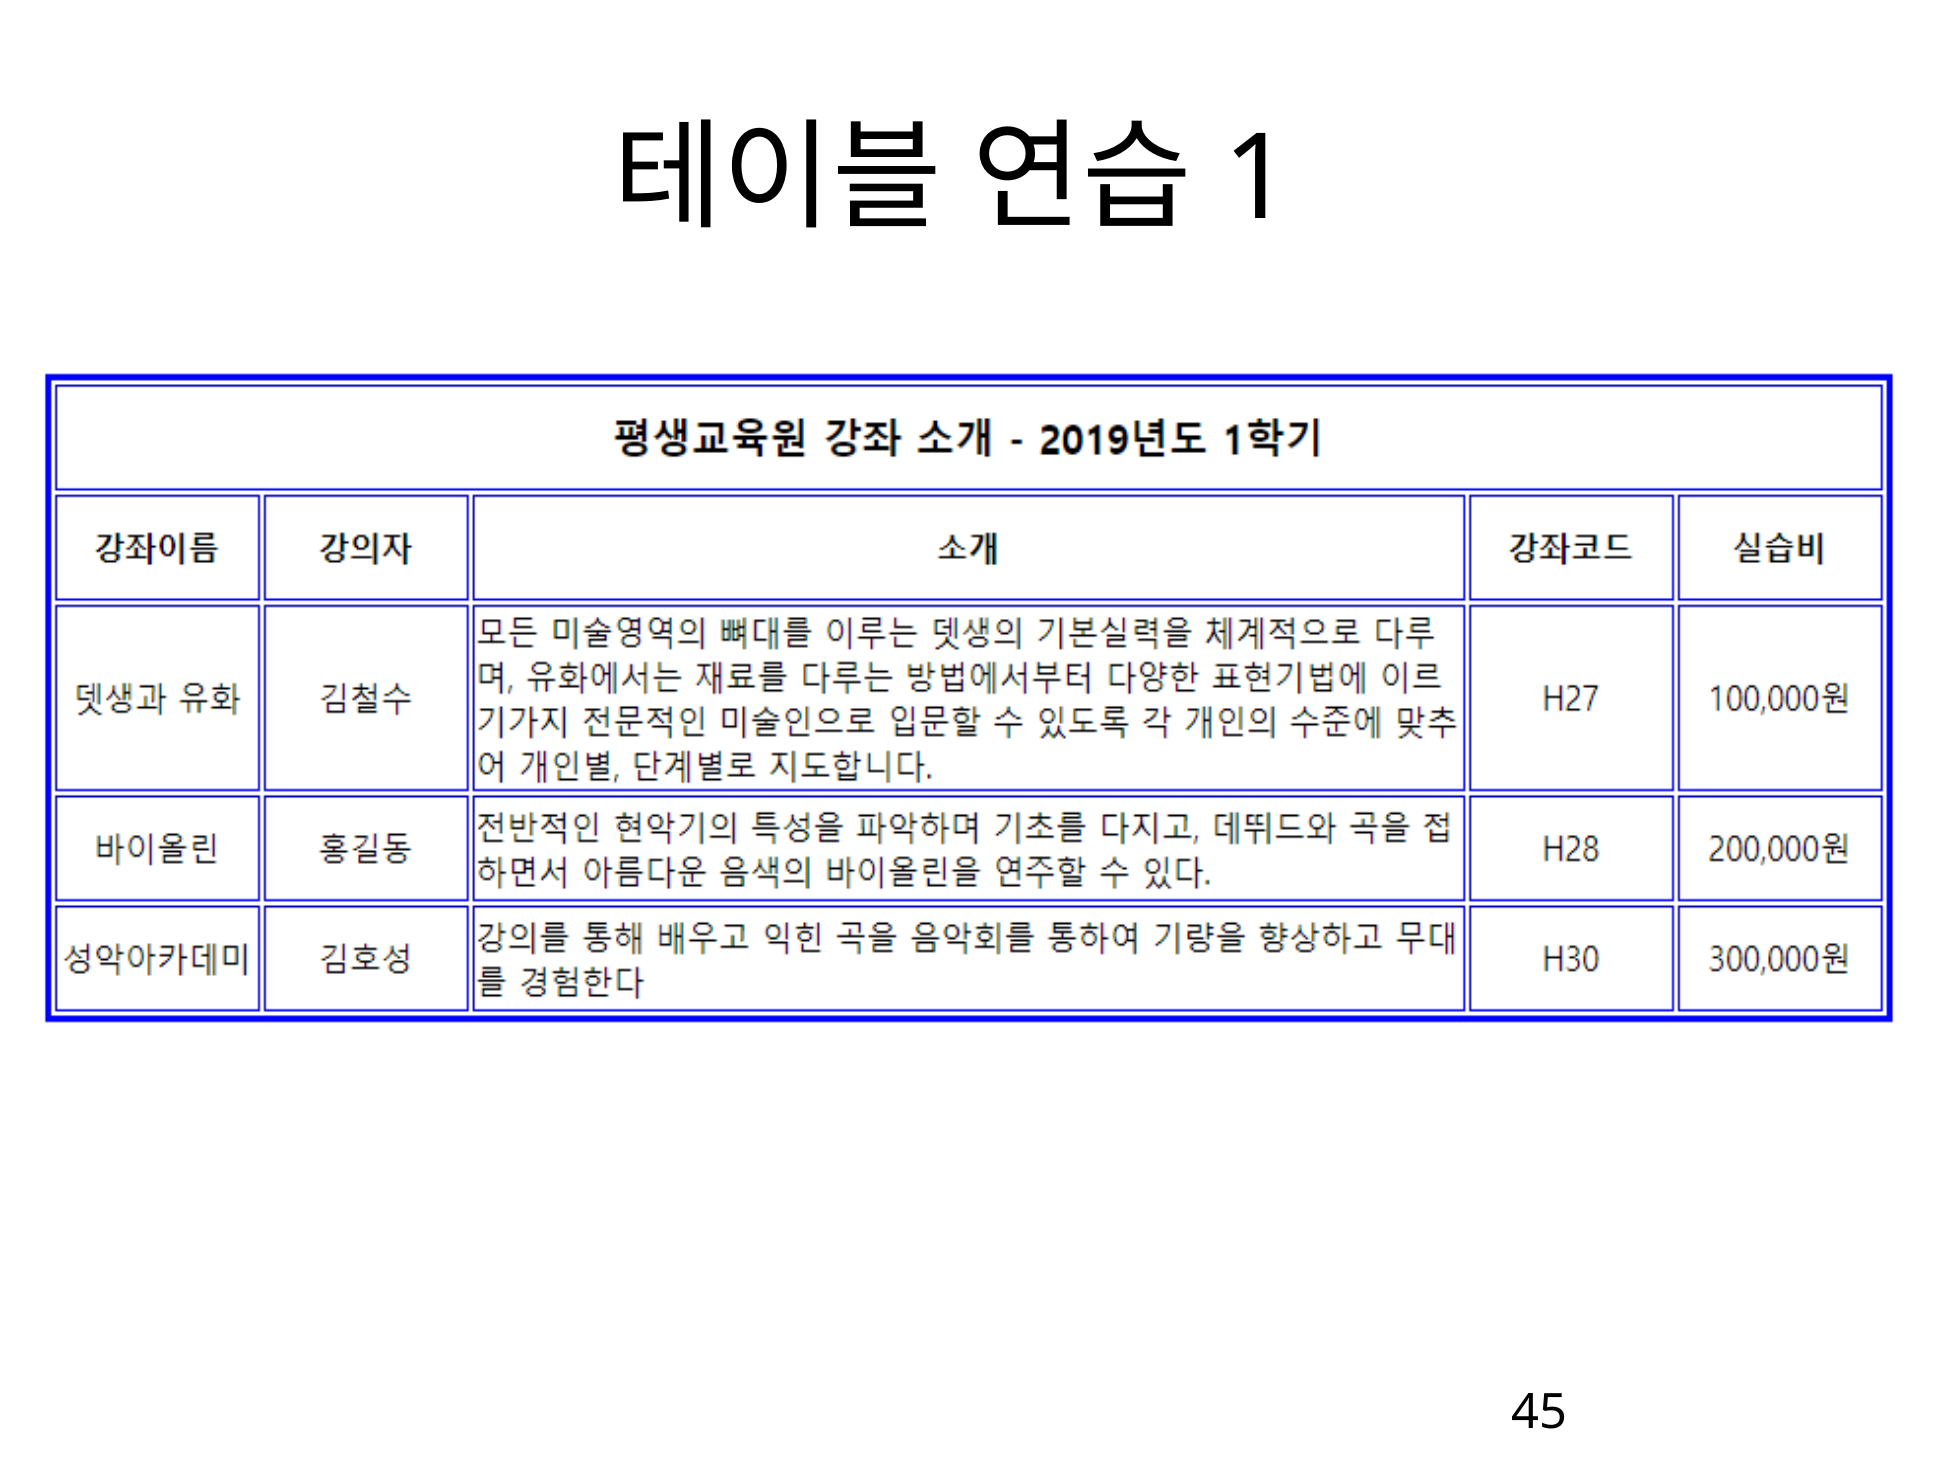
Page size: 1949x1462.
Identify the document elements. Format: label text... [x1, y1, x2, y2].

title 테이블 연습 1 [156, 92, 1749, 255]
slide_number <숫자> [1496, 1372, 1899, 1462]
picture [34, 364, 1899, 1031]
